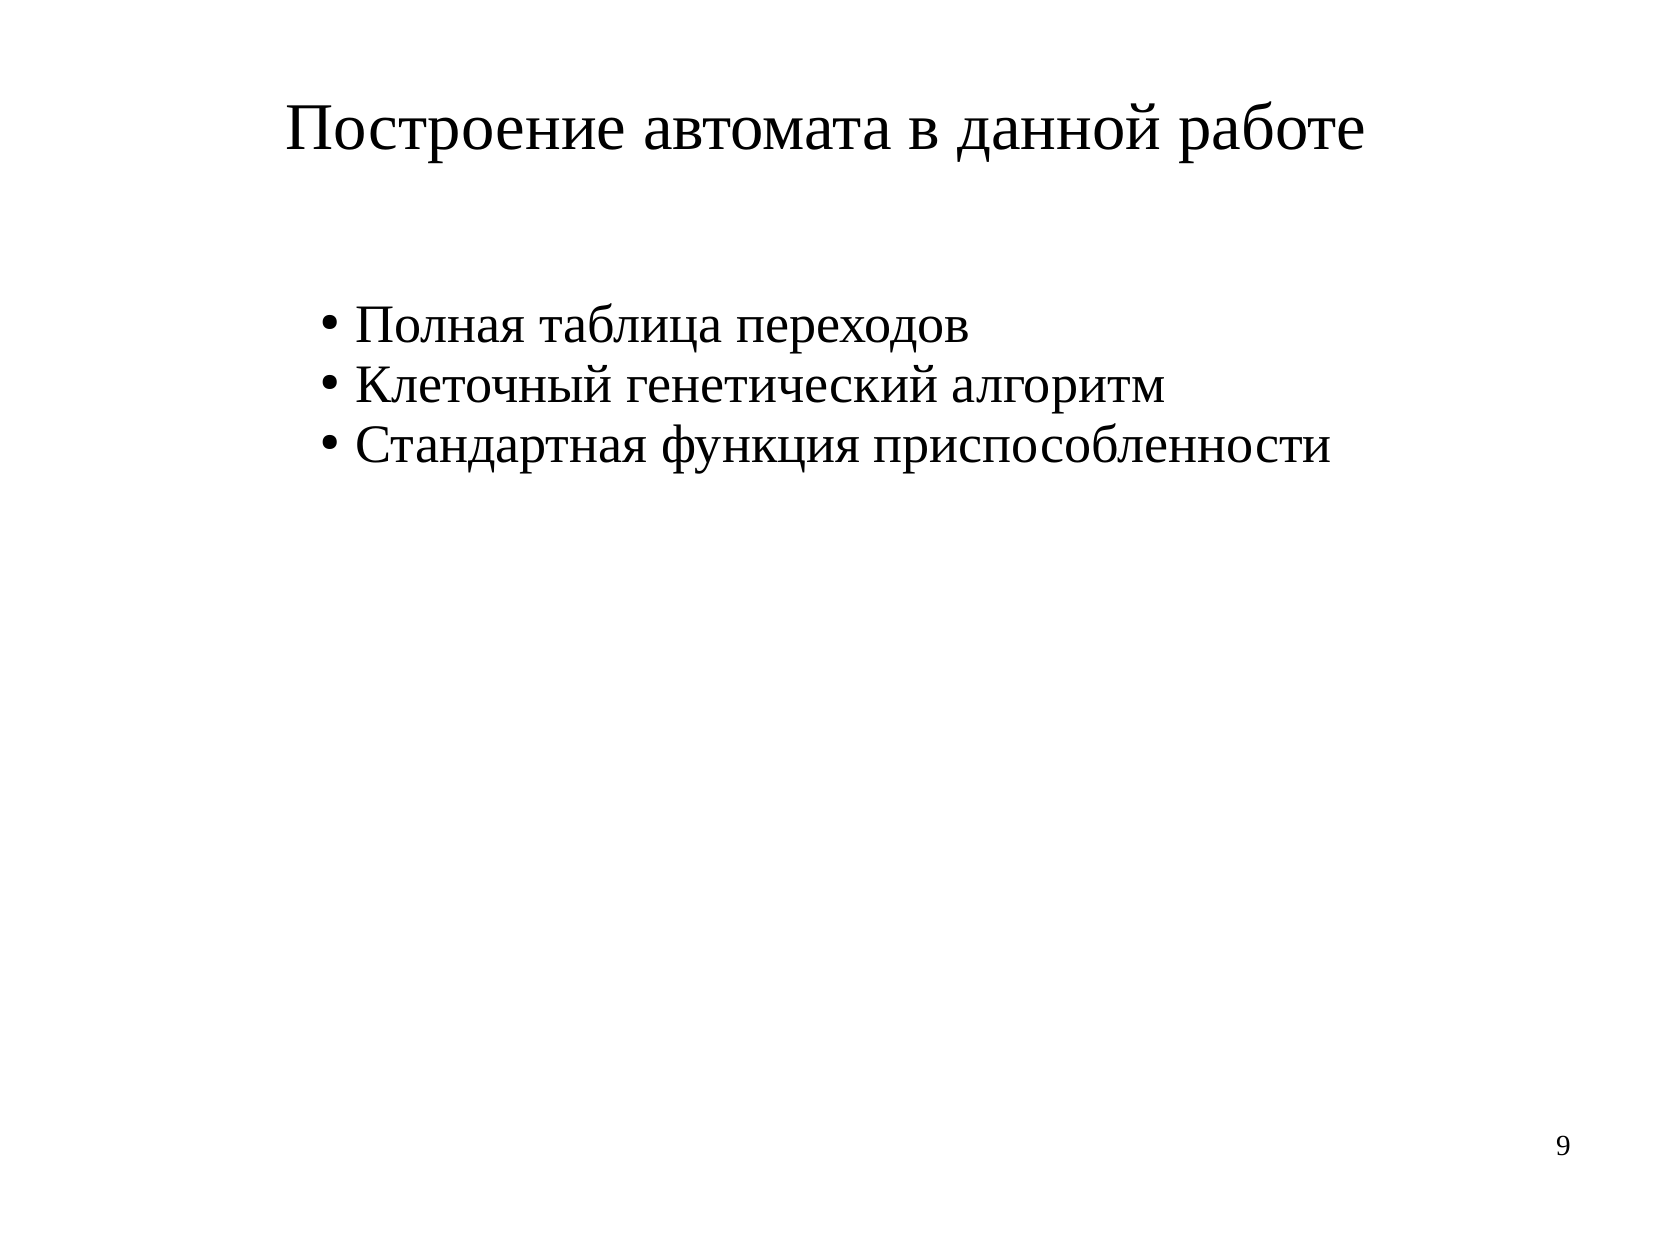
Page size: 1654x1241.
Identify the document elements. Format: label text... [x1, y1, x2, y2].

text_box Полная таблица переходов Клеточный генетический алгоритм Стандартная функция приспособленности [305, 286, 1348, 482]
text_box Построение автомата в данной работе [270, 82, 1384, 172]
